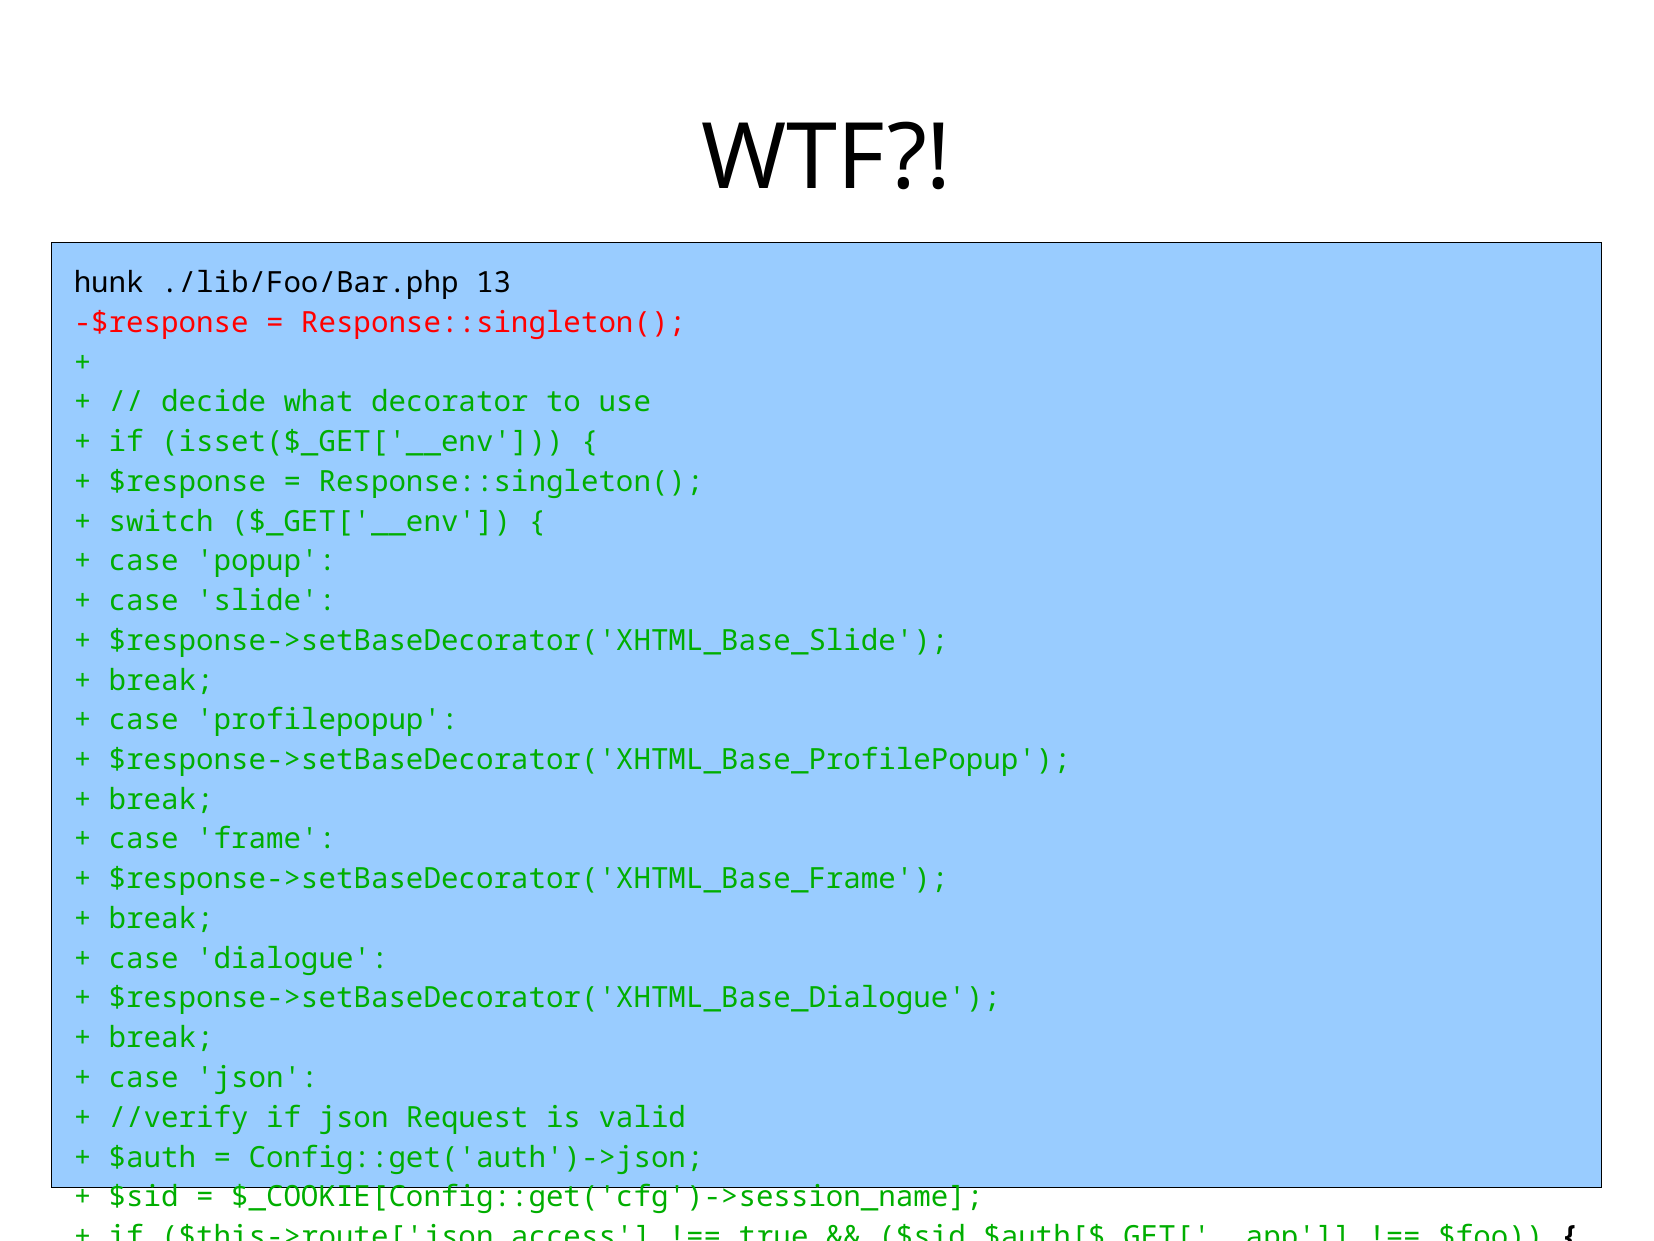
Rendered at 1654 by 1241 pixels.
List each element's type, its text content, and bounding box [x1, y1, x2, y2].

title WTF?! [82, 49, 1571, 242]
text_box [51, 242, 1602, 1188]
text_box hunk ./lib/Foo/Bar.php 13 -$response = Response::singleton(); + + // decide what decorator to use + if (isset($_GET['__env'])) { + $response = Response::singleton(); + switch ($_GET['__env']) { + case 'popup': + case 'slide': + $response->setBaseDecorator('XHTML_Base_Slide'); + break; + case 'profilepopup': + $response->setBaseDecorator('XHTML_Base_ProfilePopup'); + break; + case 'frame': + $response->setBaseDecorator('XHTML_Base_Frame'); + break; + case 'dialogue': + $response->setBaseDecorator('XHTML_Base_Dialogue'); + break; + case 'json': + //verify if json Request is valid + $auth = Config::get('auth')->json; + $sid = $_COOKIE[Config::get('cfg')->session_name]; + if ($this->route['json_access'] !== true && ($sid.$auth[$_GET['__app']] !== $foo)) { + die(i18n('valid API-Key needed')); + } + $response->setBaseDecorator('JSON'); + break; + } + } [59, 253, 1607, 1177]
